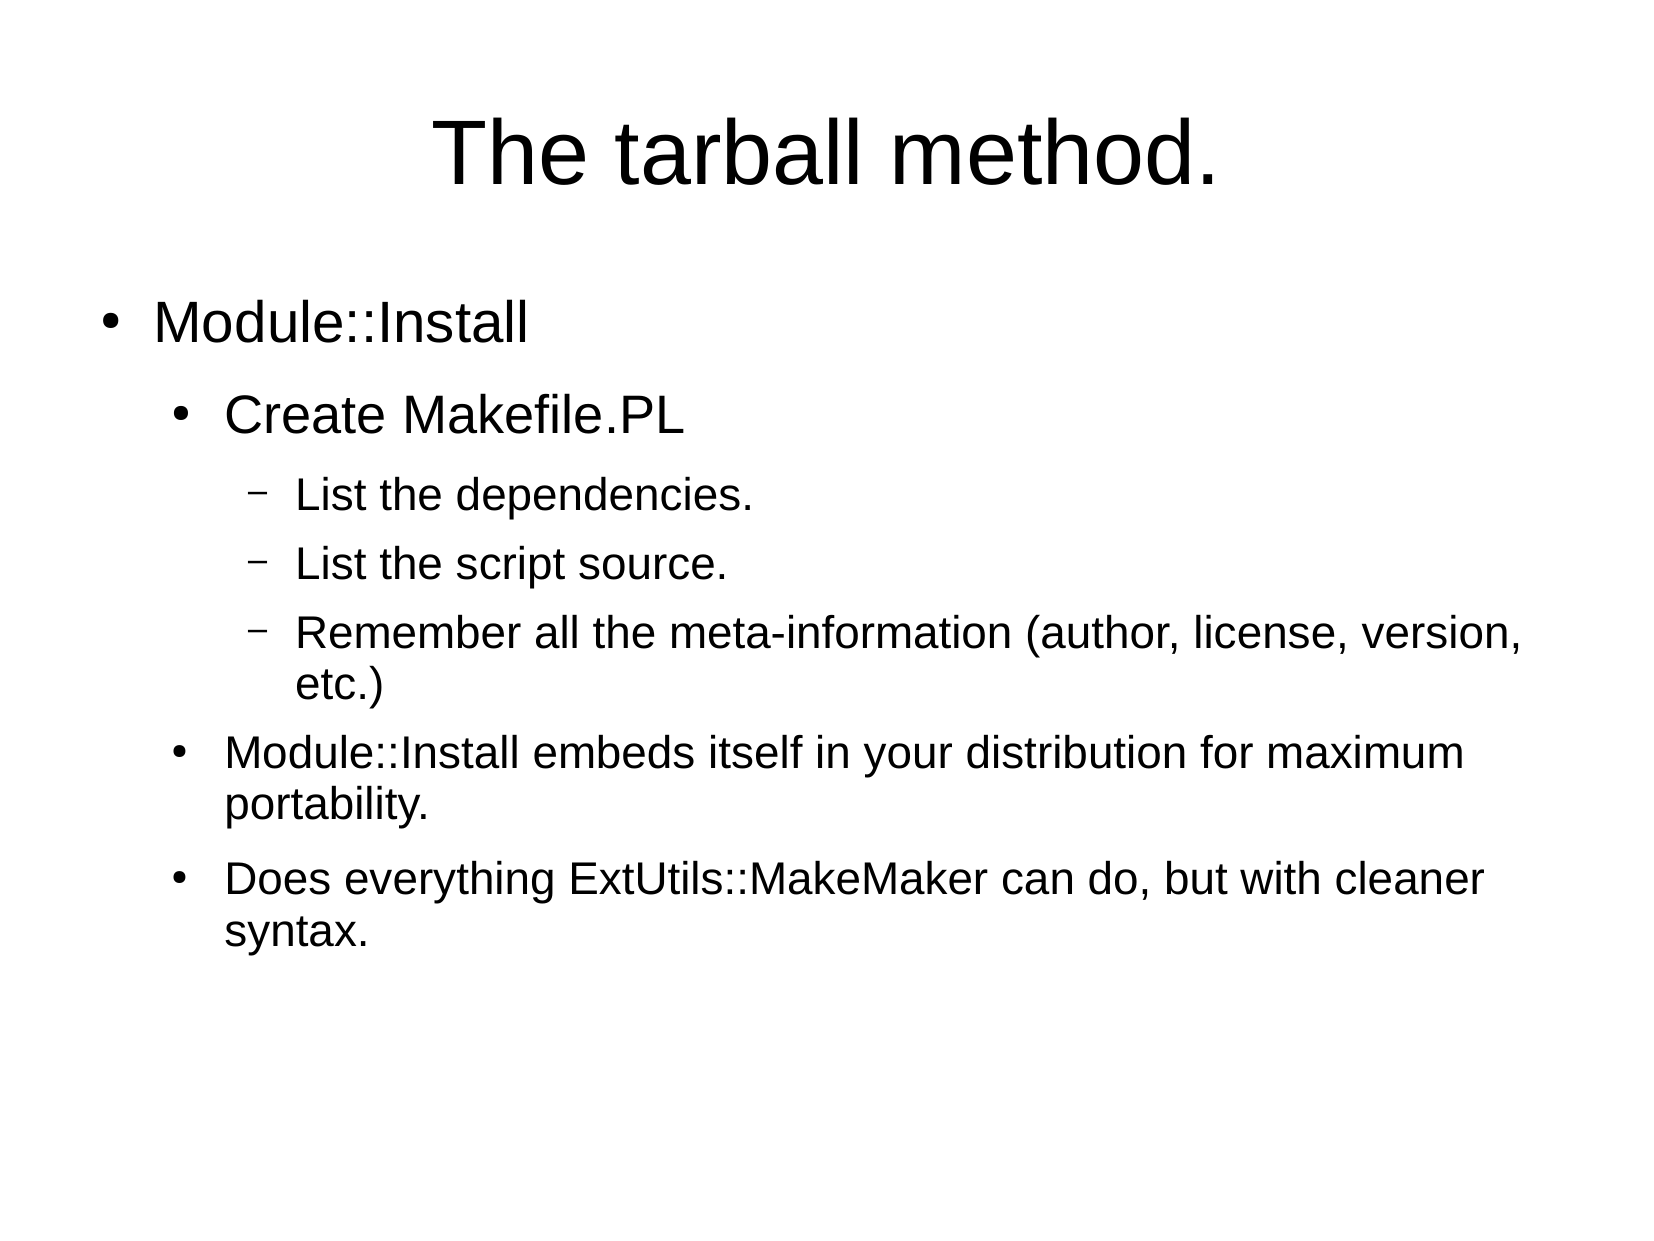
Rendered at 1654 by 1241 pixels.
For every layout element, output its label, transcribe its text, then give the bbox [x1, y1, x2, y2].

list Module::Install Create Makefile.PL List the dependencies. List the script source. Remember all the meta-information (author, license, version, etc.) Module::Install embeds itself in your distribution for maximum portability. Does everything ExtUtils::MakeMaker can do, but with cleaner syntax. [82, 290, 1571, 1109]
title The tarball method. [82, 49, 1571, 257]
